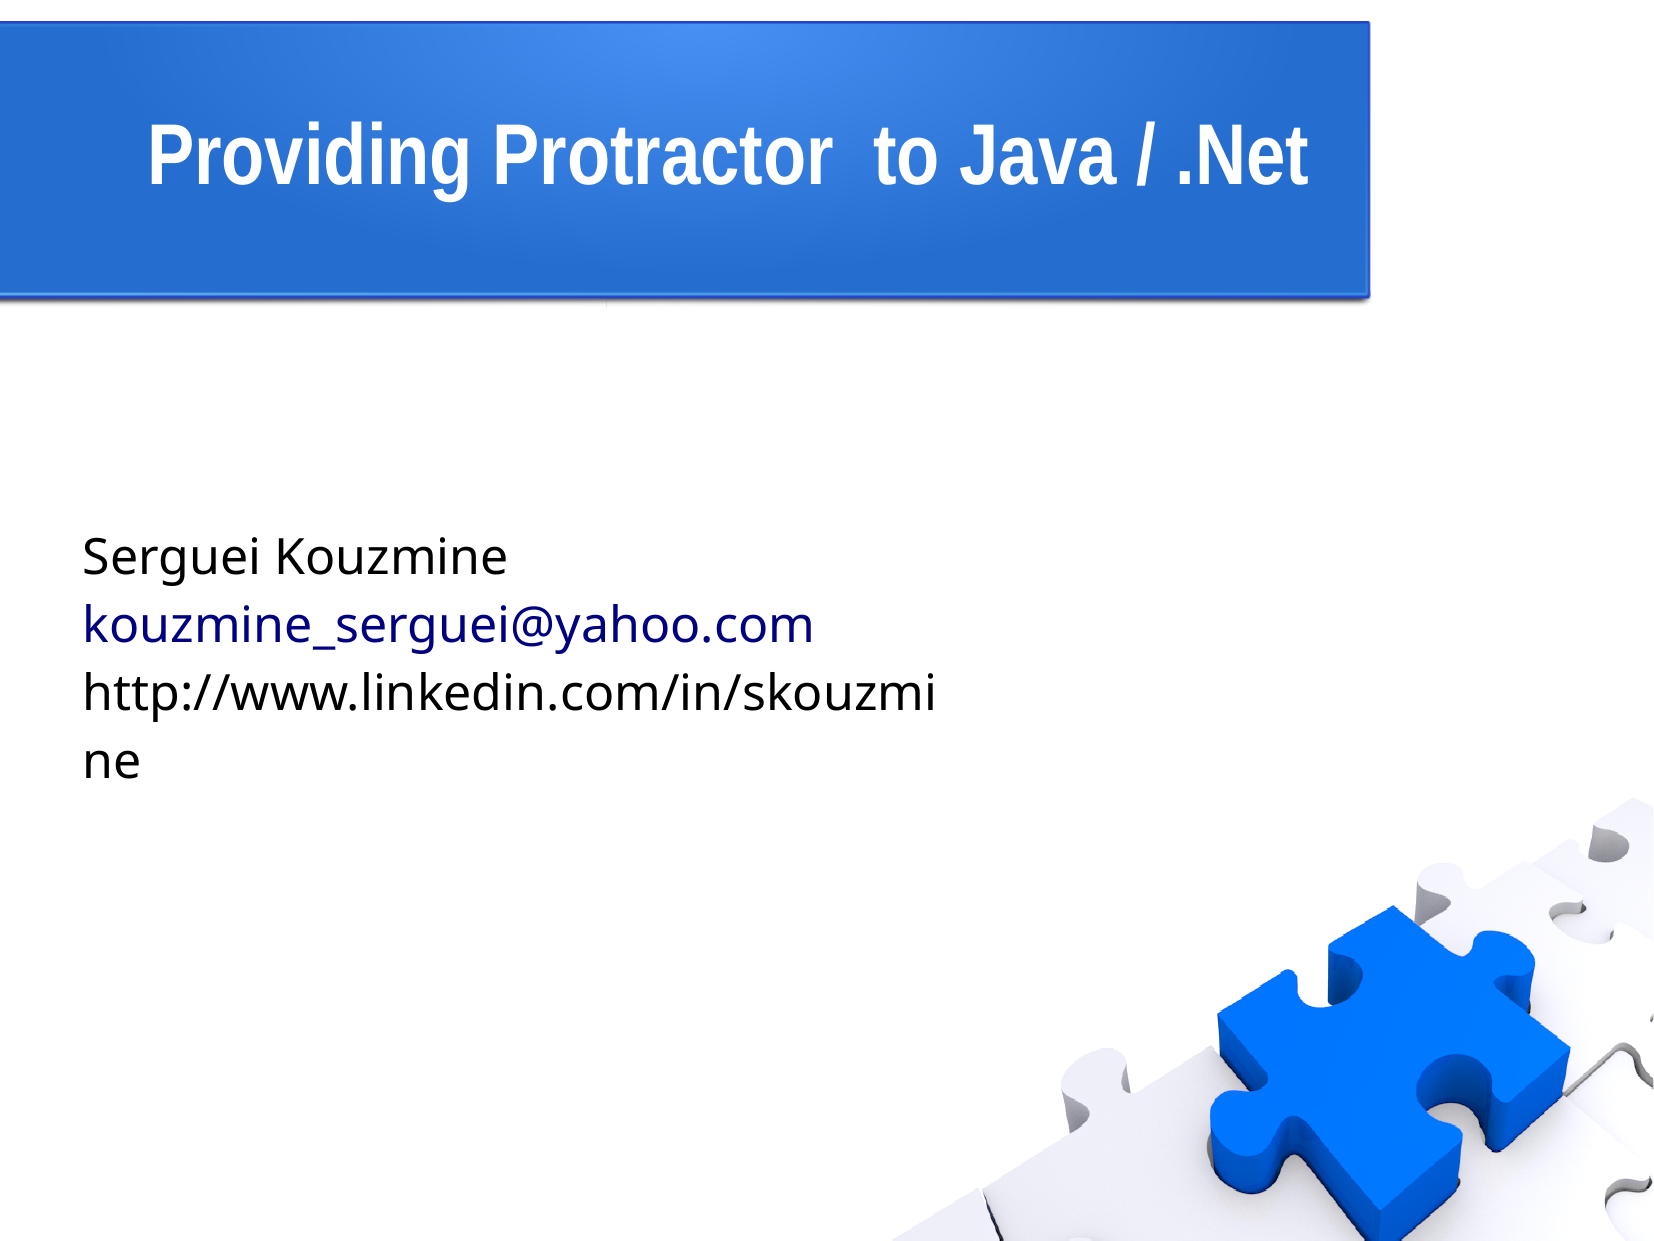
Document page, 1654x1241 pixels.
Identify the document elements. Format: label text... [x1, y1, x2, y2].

title Providing Protractor to Java / .Net [82, 49, 1356, 257]
list Serguei Kouzmine kouzmine_serguei@yahoo.com http://www.linkedin.com/in/skouzmine [82, 332, 964, 1036]
picture [872, 655, 1654, 1241]
picture [0, 21, 1375, 307]
